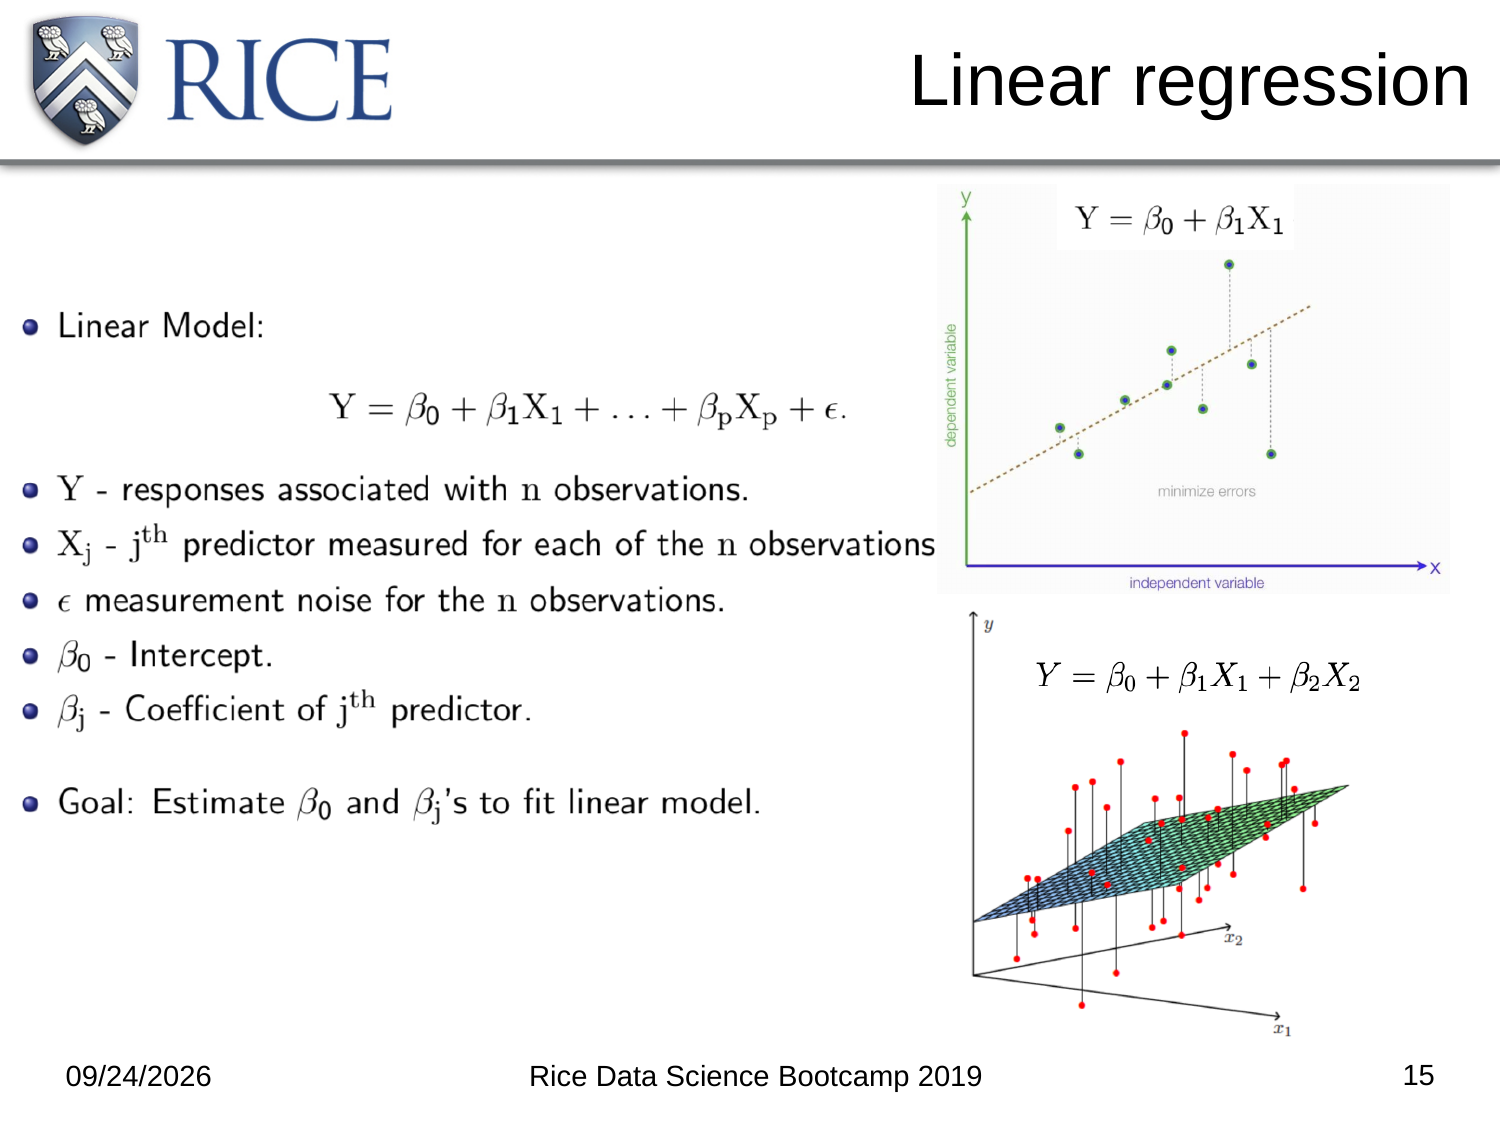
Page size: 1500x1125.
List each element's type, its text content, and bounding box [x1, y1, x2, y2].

title Linear regression [425, 1, 1488, 152]
picture [0, 0, 1500, 1125]
slide_number <number> [1137, 1048, 1450, 1099]
slide_number 08/13/2019 [50, 1050, 364, 1100]
footer Rice Data Science Bootcamp 2019 [425, 1050, 1088, 1100]
